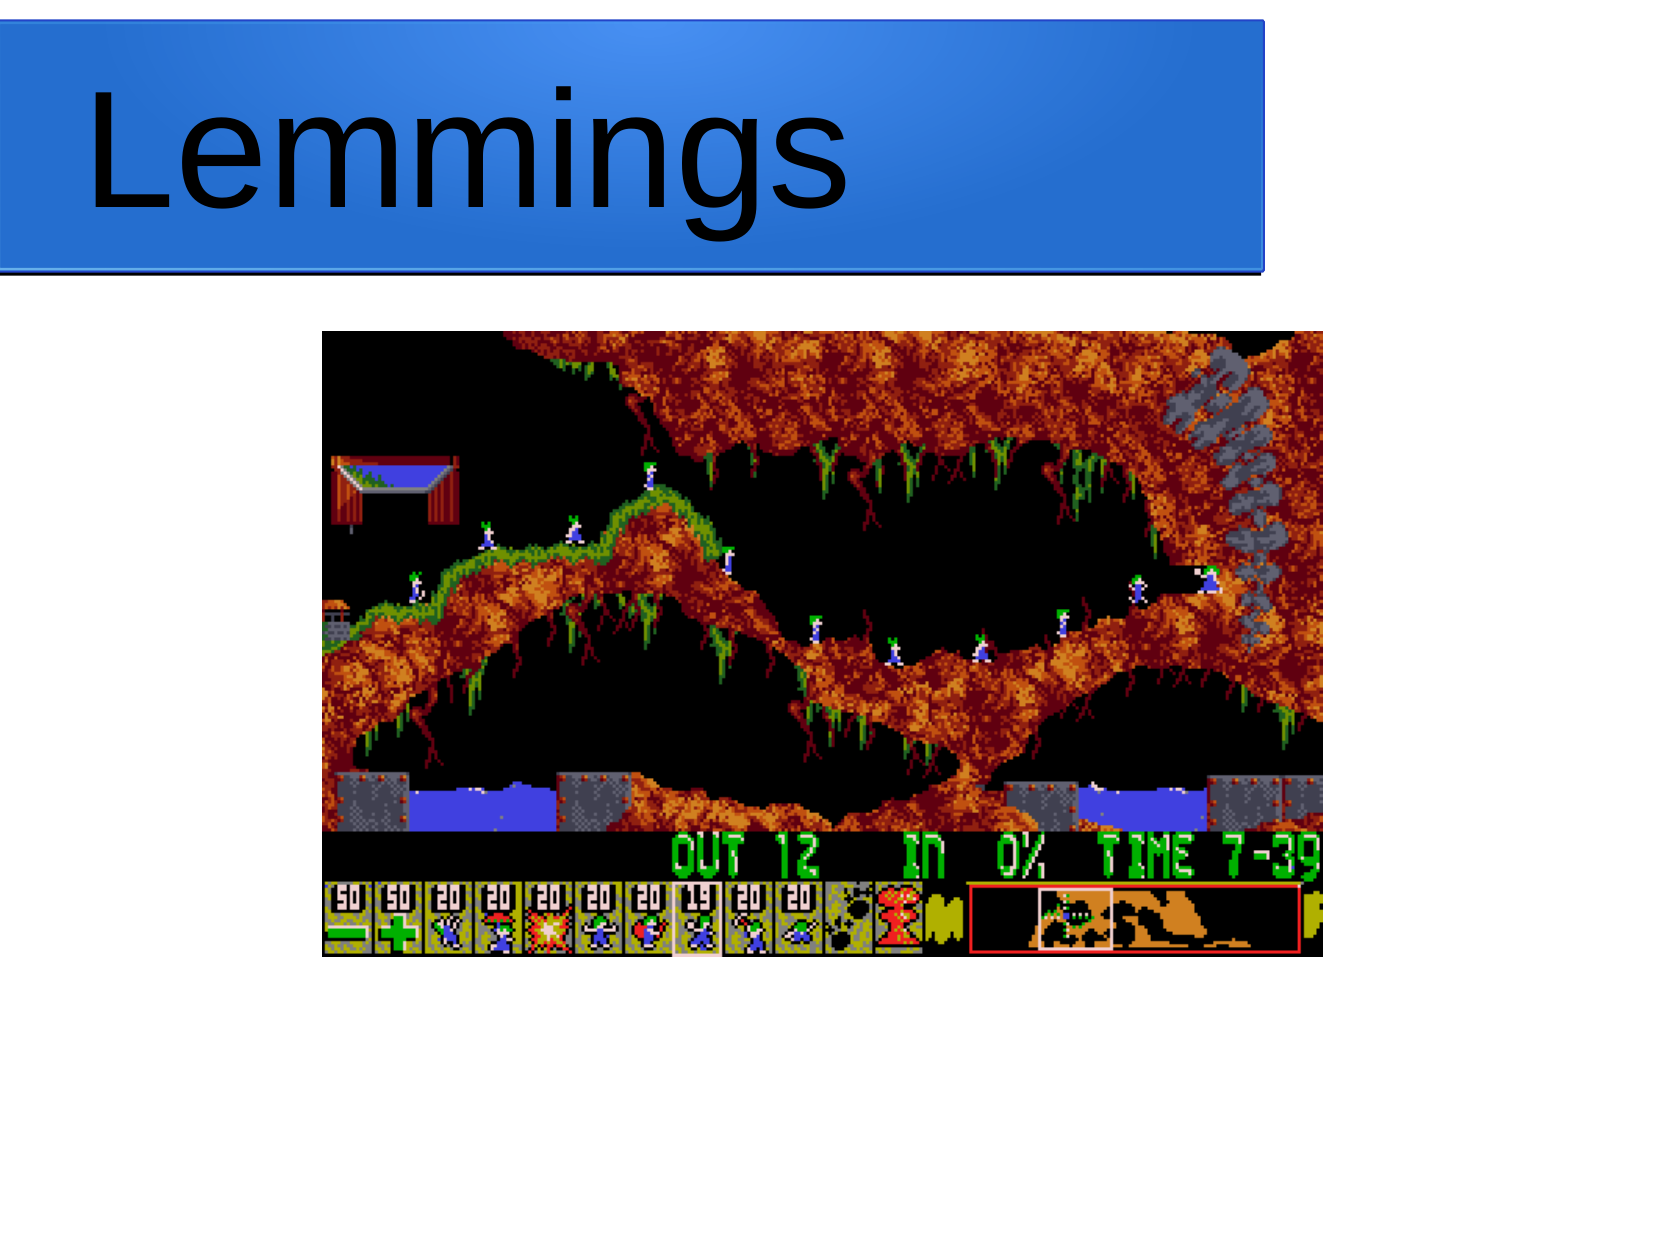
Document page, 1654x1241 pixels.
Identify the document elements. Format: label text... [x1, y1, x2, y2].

picture [322, 331, 1323, 957]
title Lemmings [82, 47, 1235, 252]
